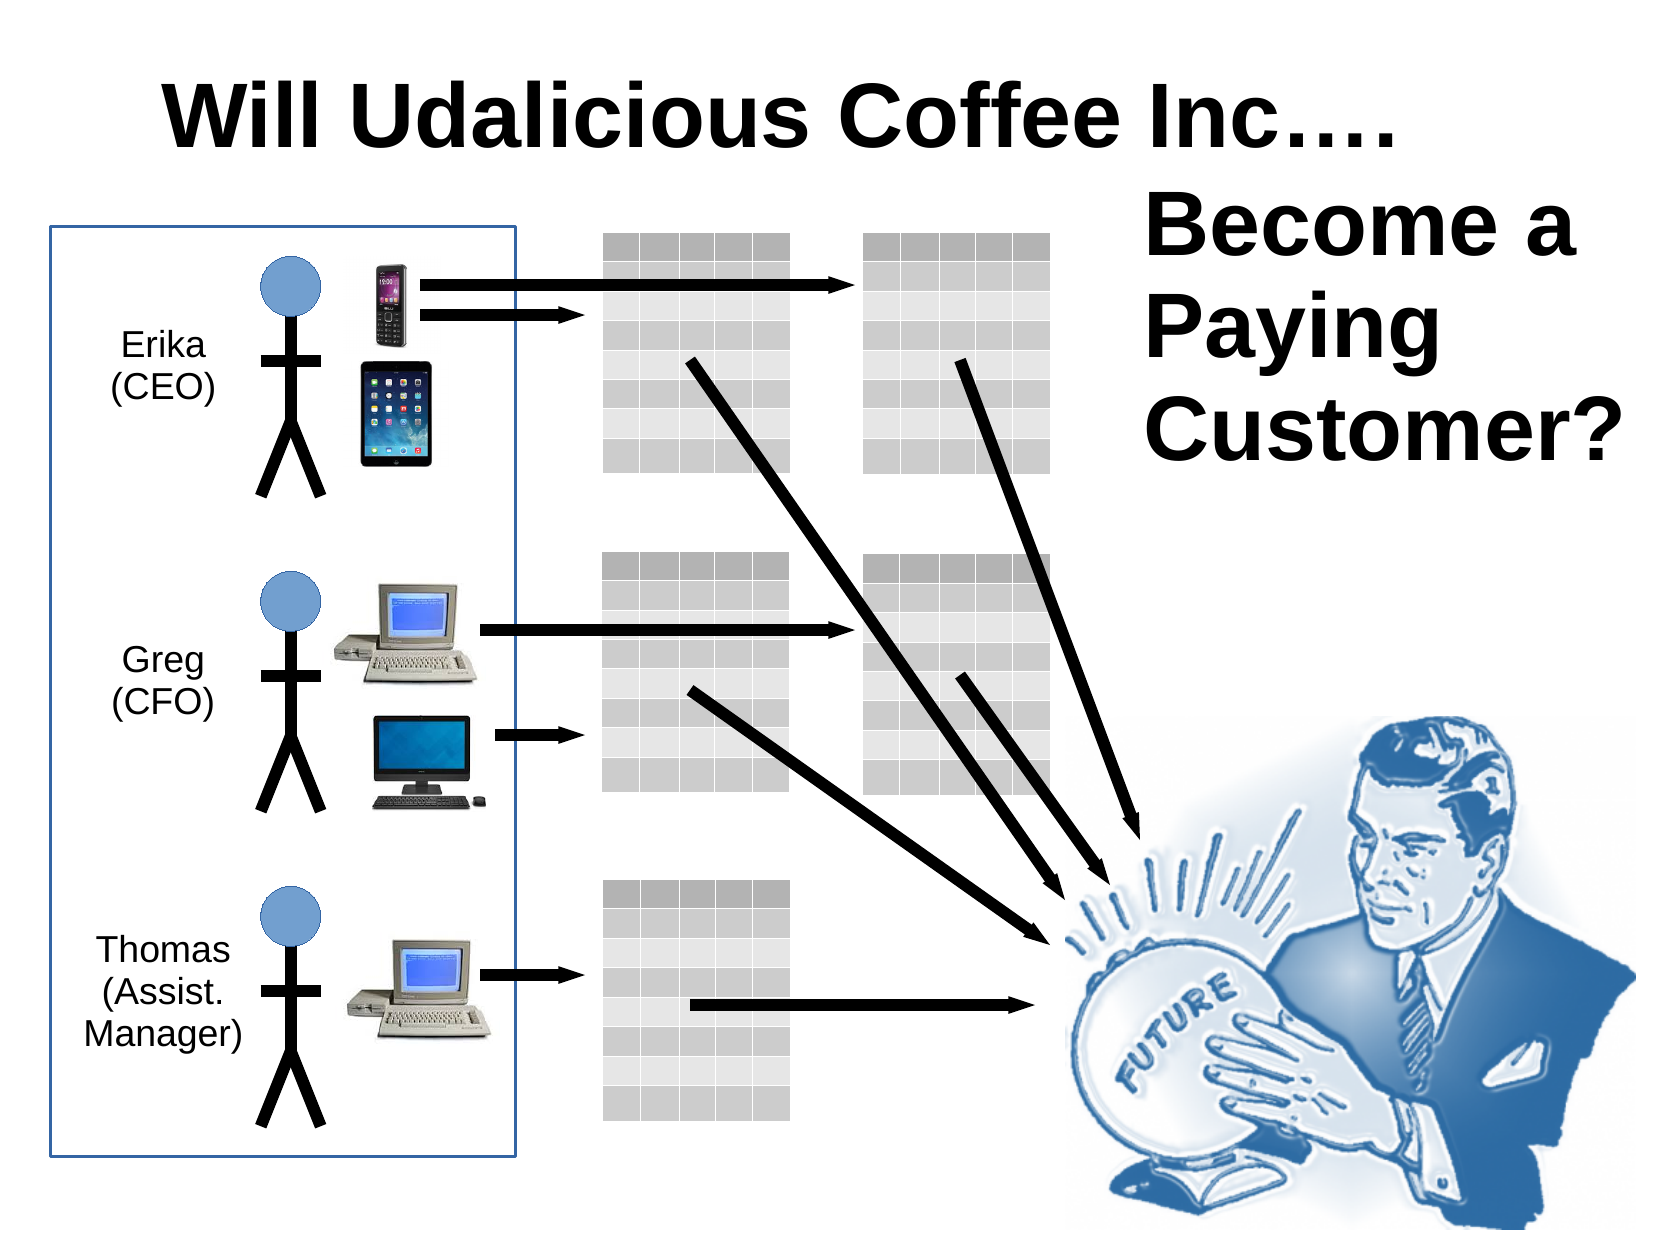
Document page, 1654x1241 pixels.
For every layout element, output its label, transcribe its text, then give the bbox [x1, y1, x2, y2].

table_cell [715, 611, 752, 624]
table_cell [940, 409, 975, 438]
table_cell [900, 675, 918, 700]
table_header [641, 880, 679, 908]
table_cell [863, 262, 900, 291]
table_cell [976, 731, 1011, 759]
table_cell [863, 622, 877, 642]
table_cell [940, 760, 975, 795]
table_cell [753, 611, 789, 624]
table_cell [901, 351, 939, 379]
table_cell [715, 716, 730, 727]
table_cell [753, 669, 789, 698]
table_header [680, 233, 714, 261]
table_cell [976, 262, 1012, 291]
picture [343, 361, 449, 467]
table_cell [603, 439, 639, 473]
table_cell [753, 640, 789, 668]
table_cell [715, 292, 752, 320]
table_cell [715, 409, 736, 438]
table_cell [976, 760, 1012, 795]
picture [335, 916, 500, 1047]
table_header [976, 233, 1012, 261]
table_cell [603, 292, 639, 320]
table_cell [715, 758, 752, 792]
table_cell [753, 292, 790, 320]
table_cell [901, 380, 939, 408]
table_cell [753, 351, 790, 379]
table_cell [680, 581, 714, 610]
table_cell [640, 758, 679, 792]
table_cell [1013, 584, 1047, 612]
table_cell [640, 262, 679, 279]
table_cell [940, 672, 969, 700]
table_header [640, 552, 679, 580]
table_cell [680, 909, 715, 938]
table_cell [976, 613, 1012, 642]
table_cell [715, 699, 752, 725]
text_box Will Udalicious Coffee Inc…. [45, 20, 1516, 211]
table_cell [680, 728, 714, 757]
table_cell [733, 409, 752, 437]
table_cell [680, 640, 714, 668]
table_cell [900, 613, 939, 642]
table_cell [715, 351, 752, 379]
table_cell [641, 968, 679, 997]
table_cell [680, 409, 714, 438]
table_header [716, 880, 752, 908]
table_cell [753, 262, 790, 279]
table_header [715, 233, 752, 261]
table_cell [956, 731, 975, 758]
table_cell [756, 728, 789, 752]
table_cell [1013, 613, 1050, 642]
table_cell [753, 1011, 790, 1026]
table_cell [640, 439, 679, 473]
table_cell [641, 1086, 679, 1121]
table_cell [997, 439, 1012, 474]
table_cell [753, 581, 789, 610]
table_cell [680, 321, 714, 350]
table_cell [987, 701, 1012, 730]
table_cell [1013, 672, 1050, 700]
table_header [753, 233, 790, 261]
table_cell [1029, 760, 1050, 789]
table_cell [715, 380, 752, 408]
table_cell [986, 409, 1012, 438]
table_cell [680, 968, 715, 997]
table_cell [901, 262, 939, 291]
table_cell [1013, 643, 1050, 671]
table_cell [753, 321, 790, 350]
table_cell [753, 1027, 790, 1056]
table_cell [715, 321, 752, 350]
table_header [640, 233, 679, 261]
table_header [680, 880, 715, 908]
text_box [260, 256, 321, 317]
table_cell [715, 581, 752, 610]
table_cell [874, 613, 899, 642]
table_cell [753, 409, 790, 438]
table_cell [1013, 380, 1050, 408]
table_cell [900, 701, 938, 730]
table_cell [940, 321, 975, 350]
table_cell [680, 1057, 715, 1085]
table_cell [976, 423, 982, 438]
table_cell [940, 613, 975, 642]
table_cell [603, 909, 640, 938]
table_cell [976, 380, 1012, 408]
table_header [603, 233, 639, 261]
table_cell [715, 640, 752, 668]
table_cell [641, 939, 679, 967]
table_cell [680, 669, 714, 698]
table_cell [603, 939, 640, 967]
table_cell [680, 1027, 715, 1056]
text_box Erika (CEO) [80, 316, 246, 416]
table_cell [680, 998, 715, 1026]
table_cell [641, 1057, 679, 1085]
table_header [753, 880, 790, 908]
table_cell [602, 728, 639, 757]
table_cell [680, 611, 714, 624]
table_cell [715, 262, 752, 279]
table_cell [602, 640, 639, 668]
table_cell [940, 584, 975, 612]
table_cell [680, 292, 714, 320]
table_cell [976, 784, 984, 795]
table_cell [863, 701, 899, 730]
table_cell [863, 731, 899, 759]
table_cell [901, 292, 939, 320]
table_cell [976, 643, 1012, 671]
table_cell [976, 439, 995, 474]
table_cell [715, 669, 752, 698]
table_cell [603, 1027, 640, 1056]
table_cell [900, 643, 939, 671]
table_cell [753, 939, 790, 967]
table_cell [753, 968, 790, 997]
table_cell [716, 1086, 752, 1121]
table_cell [680, 939, 715, 967]
table_cell [940, 351, 975, 379]
table_cell [753, 758, 789, 792]
table_header [1040, 554, 1050, 580]
picture [343, 256, 441, 354]
table_cell [1013, 731, 1050, 759]
table_cell [680, 351, 714, 379]
table_cell [863, 672, 899, 700]
table_cell [863, 584, 899, 612]
table_cell [940, 380, 971, 408]
table_cell [640, 321, 679, 350]
table_header [900, 554, 939, 583]
table_cell [940, 643, 975, 671]
table_cell [602, 758, 639, 792]
table_cell [940, 262, 975, 291]
table_cell [863, 439, 900, 474]
table_cell [715, 728, 752, 757]
table_cell [603, 1057, 640, 1085]
table_header [1013, 233, 1050, 261]
table_cell [603, 968, 640, 997]
table_cell [680, 758, 714, 792]
table_cell [901, 409, 939, 438]
table_cell [1013, 262, 1050, 291]
table_cell [1013, 701, 1050, 730]
table_header [680, 552, 714, 580]
table_cell [753, 909, 790, 938]
table_cell [940, 292, 975, 320]
table_cell [680, 380, 714, 408]
table_cell [1013, 761, 1037, 795]
table_cell [863, 351, 900, 379]
table_header [940, 233, 975, 261]
table_cell [716, 1057, 752, 1085]
table_cell [716, 1027, 752, 1056]
table_cell [863, 321, 900, 350]
table_cell [640, 351, 679, 379]
table_header [1013, 554, 1036, 583]
table_cell [640, 581, 679, 610]
table_cell [716, 939, 752, 967]
table_cell [976, 672, 1012, 700]
text_box [260, 571, 321, 632]
table_cell [976, 292, 1012, 320]
table_header [863, 554, 899, 583]
table_cell [640, 699, 679, 727]
table_cell [900, 584, 939, 612]
table_cell [680, 439, 714, 473]
table_cell [640, 292, 679, 320]
table_cell [915, 672, 939, 700]
table_cell [863, 292, 900, 320]
table_cell [602, 669, 639, 698]
table_cell [863, 643, 897, 671]
table_header [976, 554, 1012, 583]
table_header [863, 233, 900, 261]
table_cell [715, 439, 752, 473]
text_box Become a Paying Customer? [1128, 165, 1654, 488]
table_cell [603, 998, 640, 1026]
table_cell [641, 998, 679, 1026]
table_cell [716, 968, 752, 997]
text_box [260, 886, 321, 947]
table_cell [900, 731, 939, 759]
table_cell [863, 760, 899, 795]
table_cell [680, 699, 714, 727]
table_cell [716, 1011, 752, 1026]
table_cell [1013, 292, 1050, 320]
table_cell [753, 439, 790, 473]
table_cell [640, 380, 679, 408]
table_cell [640, 669, 679, 698]
table_cell [900, 760, 939, 795]
table_cell [753, 1086, 790, 1121]
table_cell [863, 409, 900, 438]
table_cell [640, 409, 679, 438]
table_cell [753, 1057, 790, 1085]
table_header [715, 552, 752, 580]
table_cell [640, 611, 679, 624]
table_cell [1013, 321, 1050, 350]
table_cell [940, 439, 975, 474]
table_cell [640, 728, 679, 757]
table_cell [976, 710, 991, 730]
table_cell [901, 321, 939, 350]
text_box Greg (CFO) [80, 631, 246, 731]
table_cell [1013, 409, 1050, 438]
table_cell [602, 699, 639, 727]
table_cell [716, 909, 752, 938]
table_cell [640, 640, 679, 668]
table_cell [680, 1086, 715, 1121]
table_cell [976, 584, 1012, 612]
table_cell [603, 1086, 640, 1121]
table_cell [901, 439, 939, 474]
table_header [603, 880, 640, 908]
table_cell [641, 1027, 679, 1056]
table_cell [753, 380, 790, 408]
table_cell [940, 701, 975, 730]
table_cell [863, 380, 900, 408]
table_header [602, 552, 639, 580]
table_cell [602, 611, 639, 624]
table_cell [602, 581, 639, 610]
table_cell [966, 672, 975, 684]
table_cell [680, 262, 714, 279]
picture [1065, 716, 1636, 1231]
table_cell [753, 699, 789, 727]
table_cell [753, 463, 760, 473]
table_cell [603, 409, 639, 438]
table_cell [641, 909, 679, 938]
table_cell [976, 321, 1012, 350]
table_header [753, 552, 789, 580]
table_cell [1013, 439, 1050, 474]
picture [372, 715, 486, 812]
table_cell [940, 732, 959, 759]
table_cell [976, 351, 1012, 379]
table_cell [603, 380, 639, 408]
table_header [940, 554, 975, 583]
table_cell [753, 743, 772, 757]
picture [322, 560, 486, 692]
table_cell [603, 351, 639, 379]
text_box Thomas (Assist. Manager) [65, 920, 261, 1062]
table_cell [1013, 351, 1050, 379]
table_cell [603, 262, 639, 279]
table_cell [603, 321, 639, 350]
table_header [901, 233, 939, 261]
